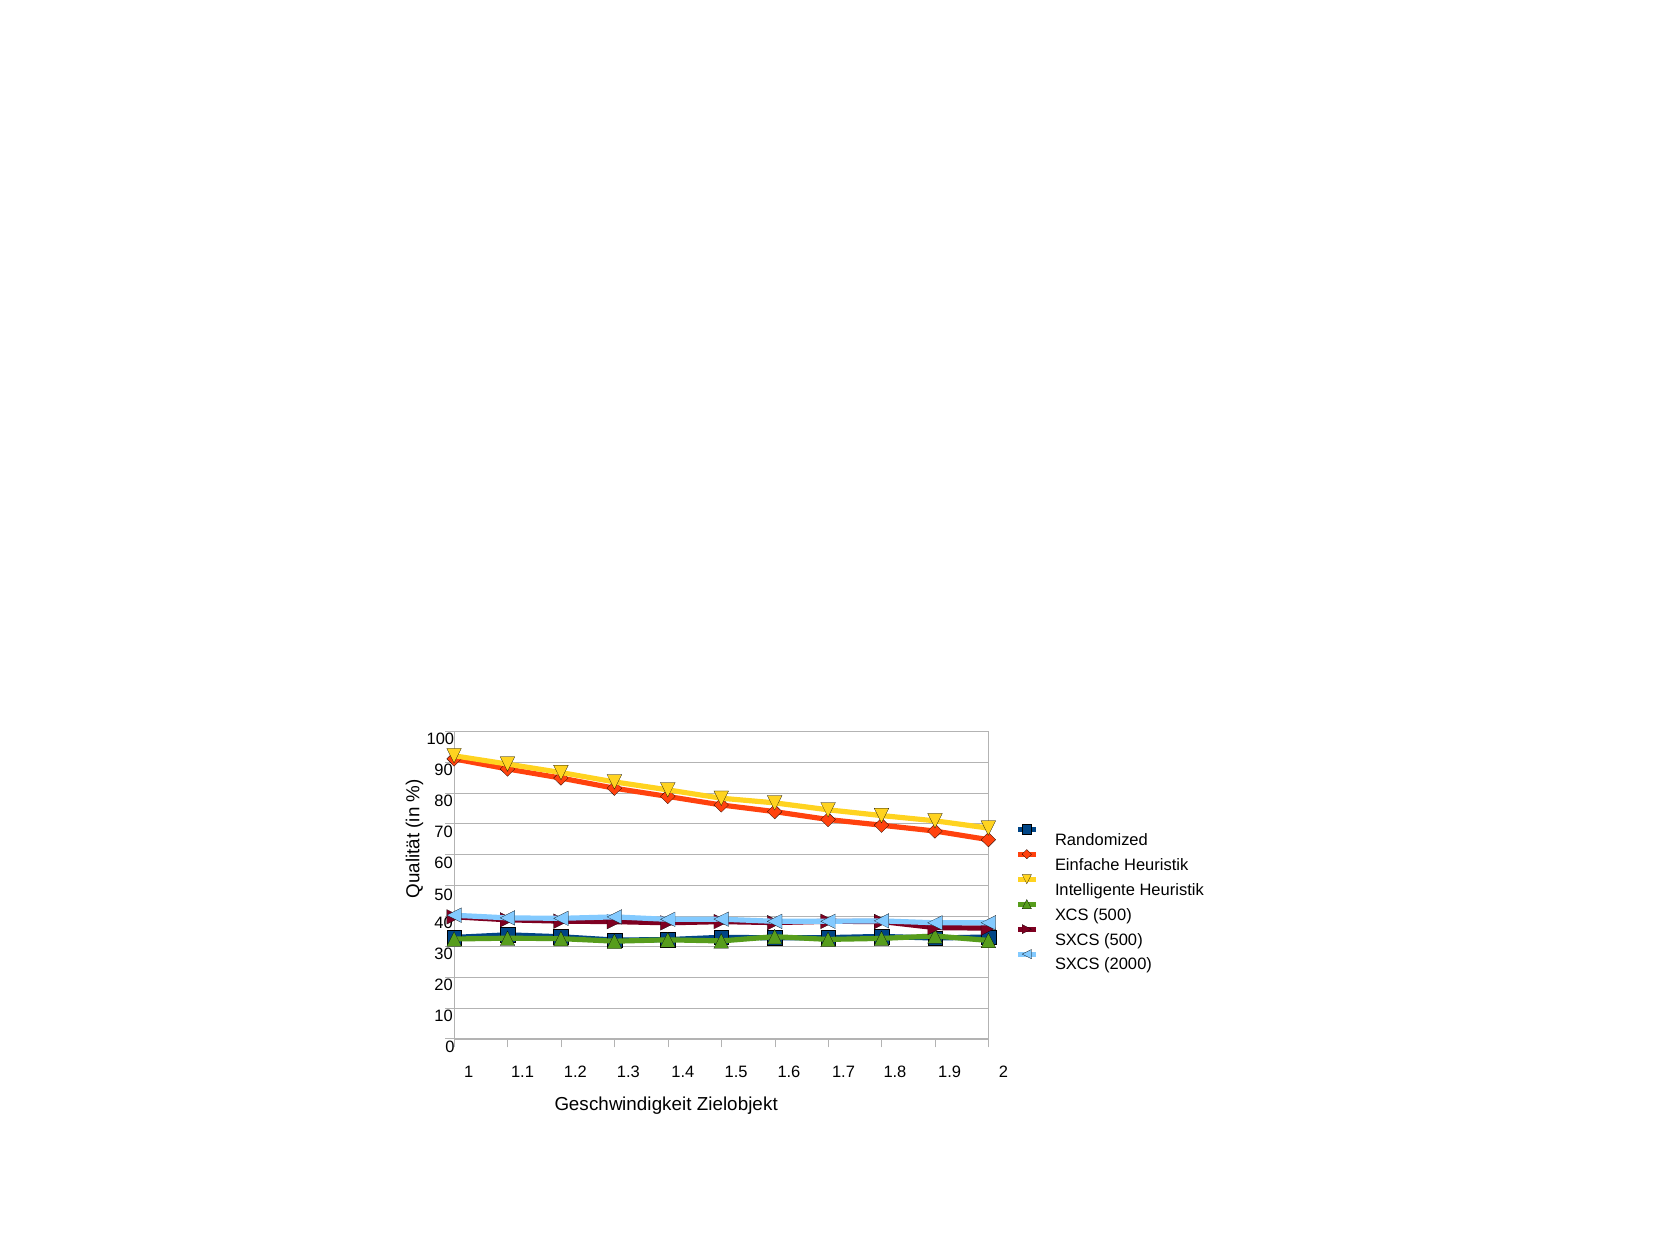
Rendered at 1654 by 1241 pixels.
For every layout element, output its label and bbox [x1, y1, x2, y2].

picture [358, 712, 1257, 1125]
